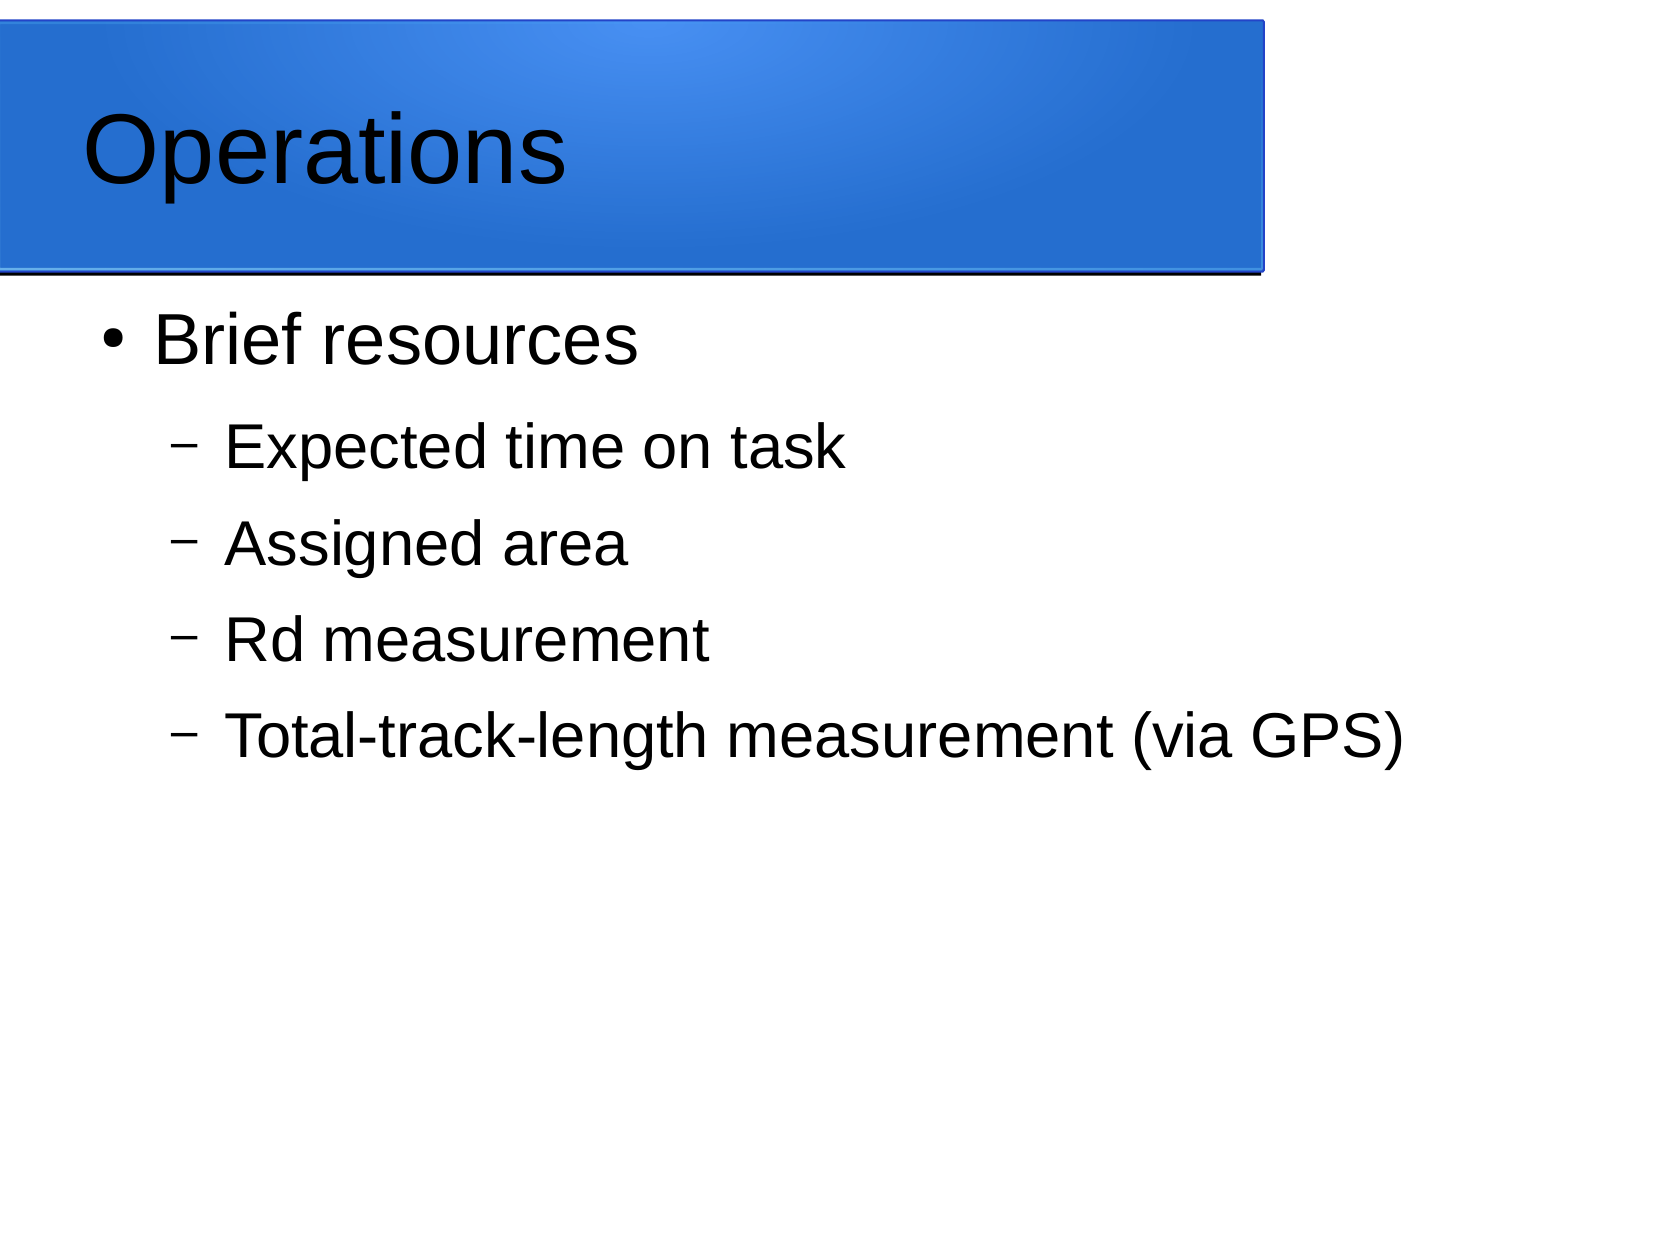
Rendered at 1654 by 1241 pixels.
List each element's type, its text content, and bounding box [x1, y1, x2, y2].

title Operations [82, 47, 1235, 252]
list Brief resources Expected time on task Assigned area Rd measurement Total-track-length measurement (via GPS) [82, 299, 1571, 1019]
